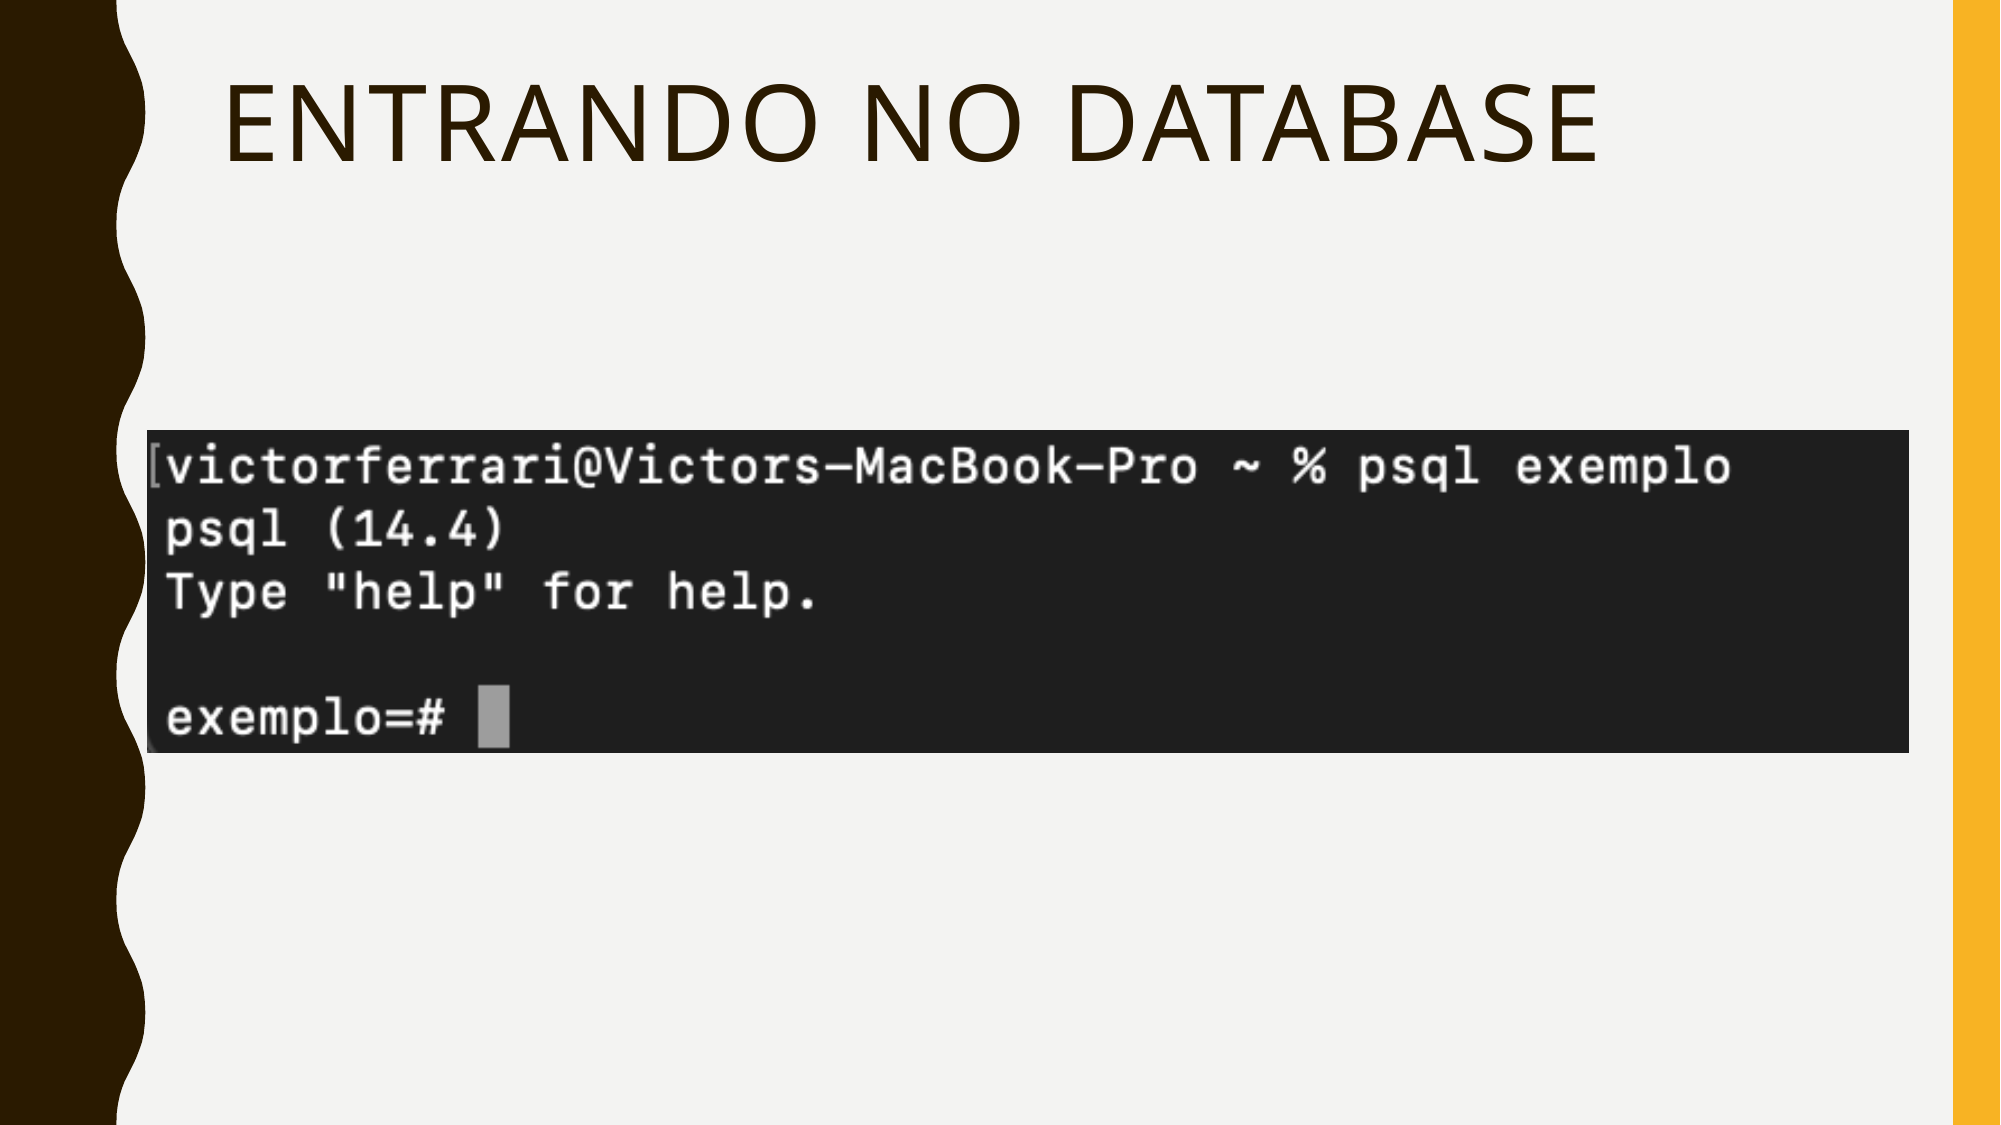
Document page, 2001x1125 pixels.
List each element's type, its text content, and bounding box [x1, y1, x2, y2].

title Entrando no database [205, 62, 1876, 308]
picture [147, 430, 1909, 753]
